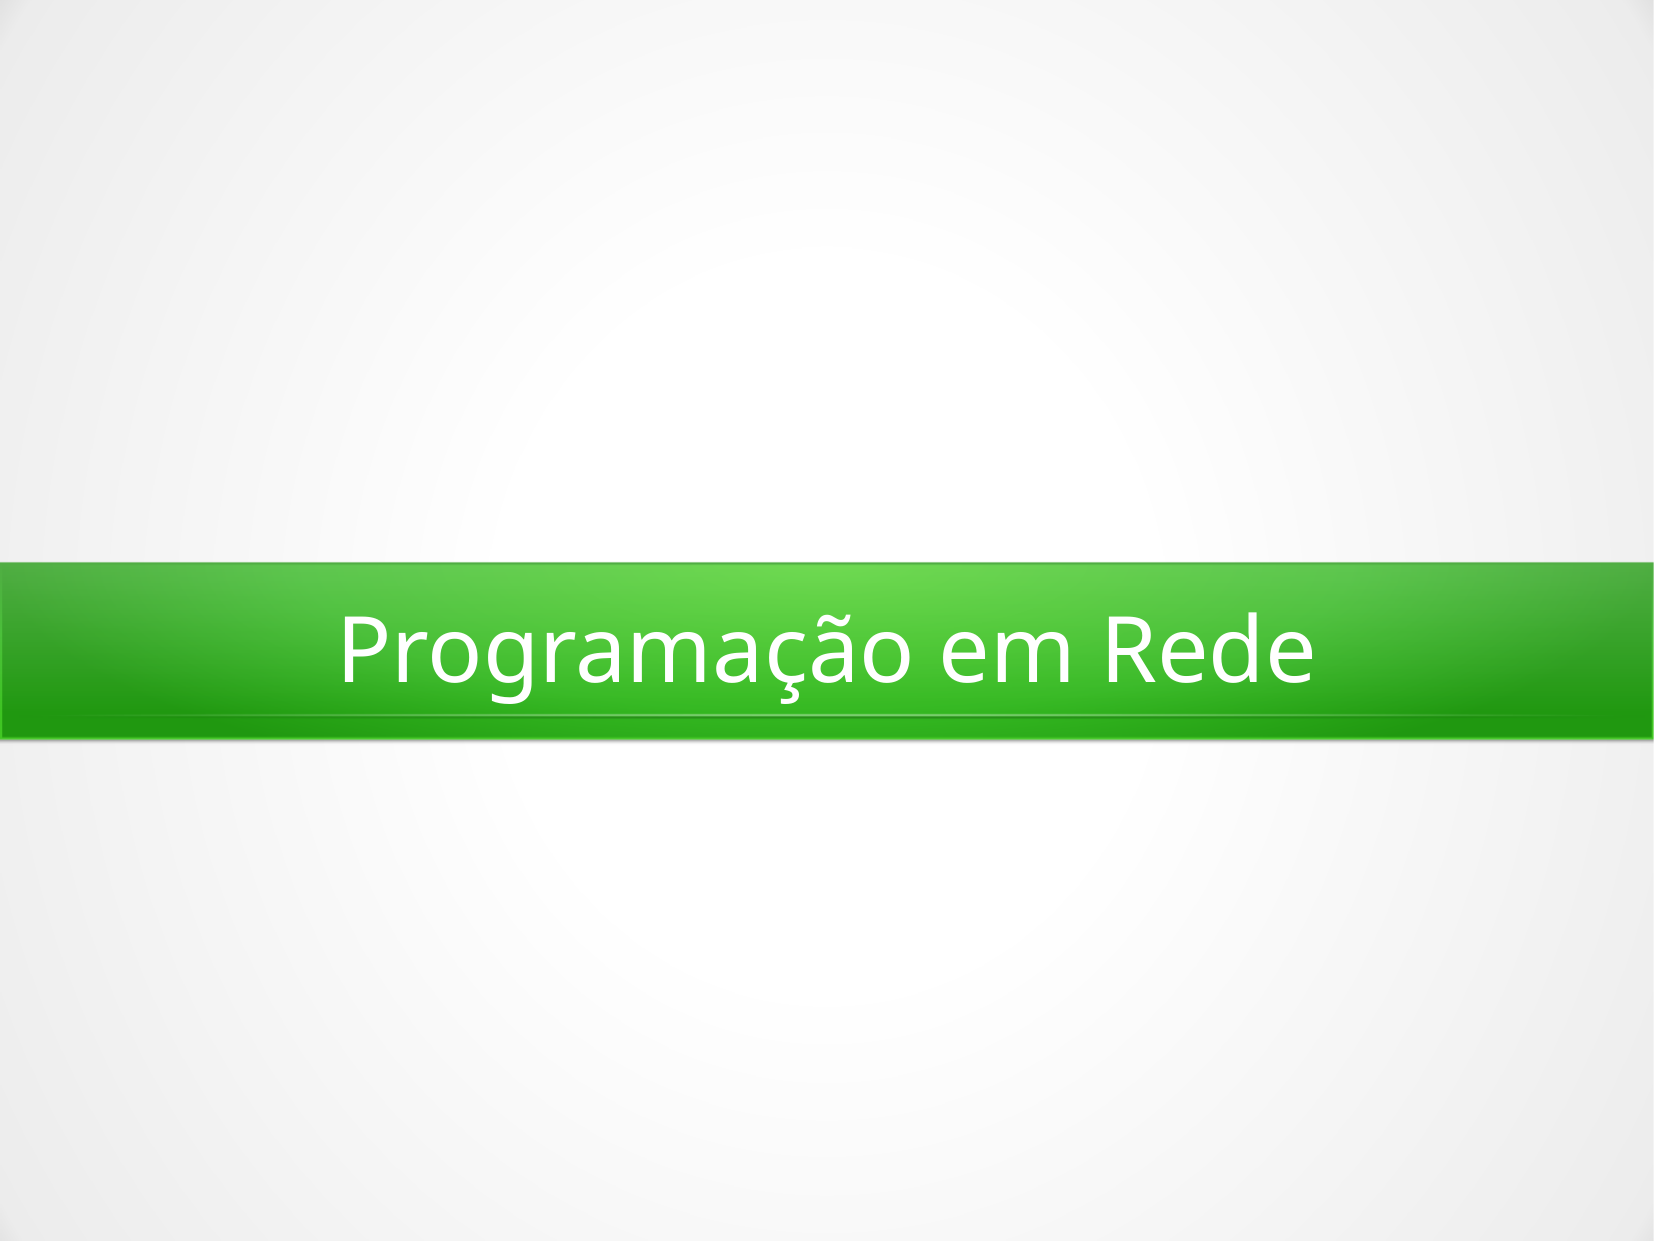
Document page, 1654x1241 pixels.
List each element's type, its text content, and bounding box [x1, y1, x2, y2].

title Programação em Rede [82, 578, 1571, 715]
picture [0, 0, 1654, 1241]
